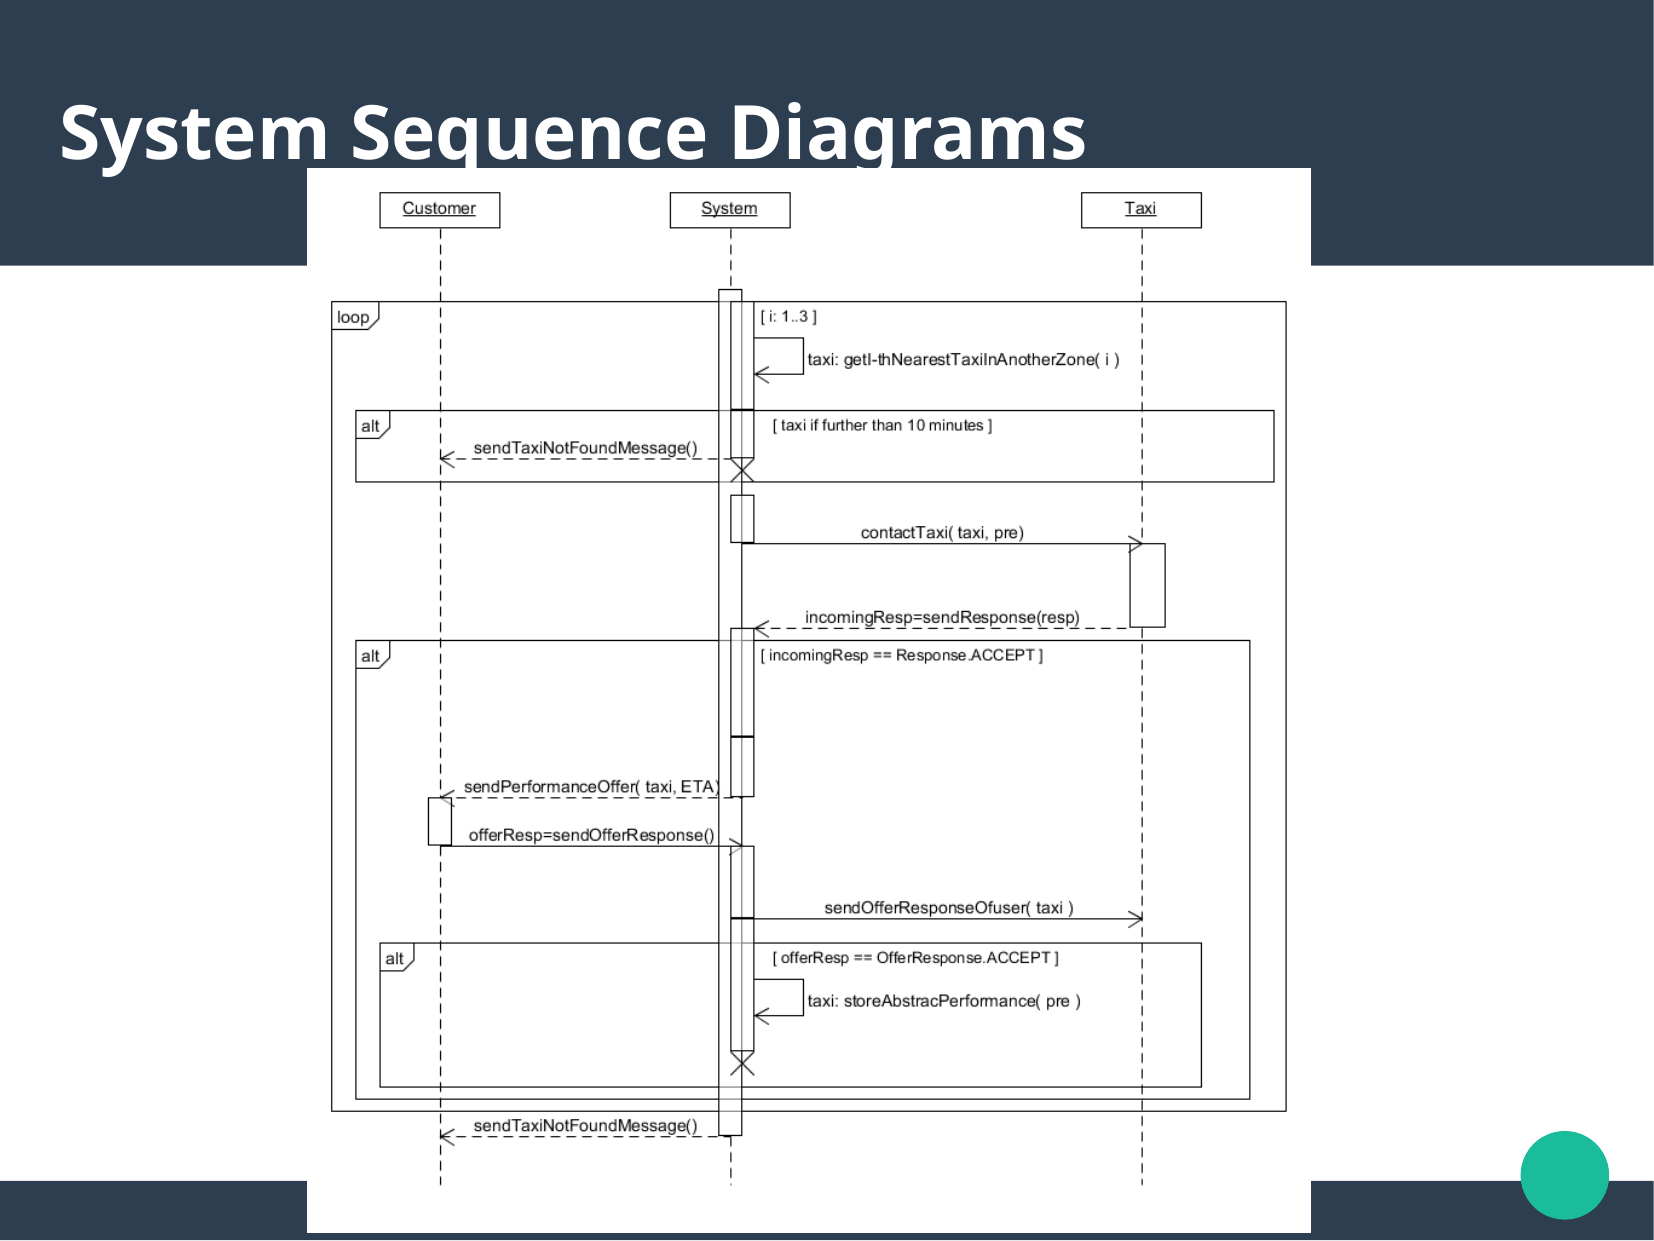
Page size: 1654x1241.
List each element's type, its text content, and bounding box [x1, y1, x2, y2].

picture [307, 168, 1311, 1233]
title System Sequence Diagrams [59, 49, 1595, 207]
